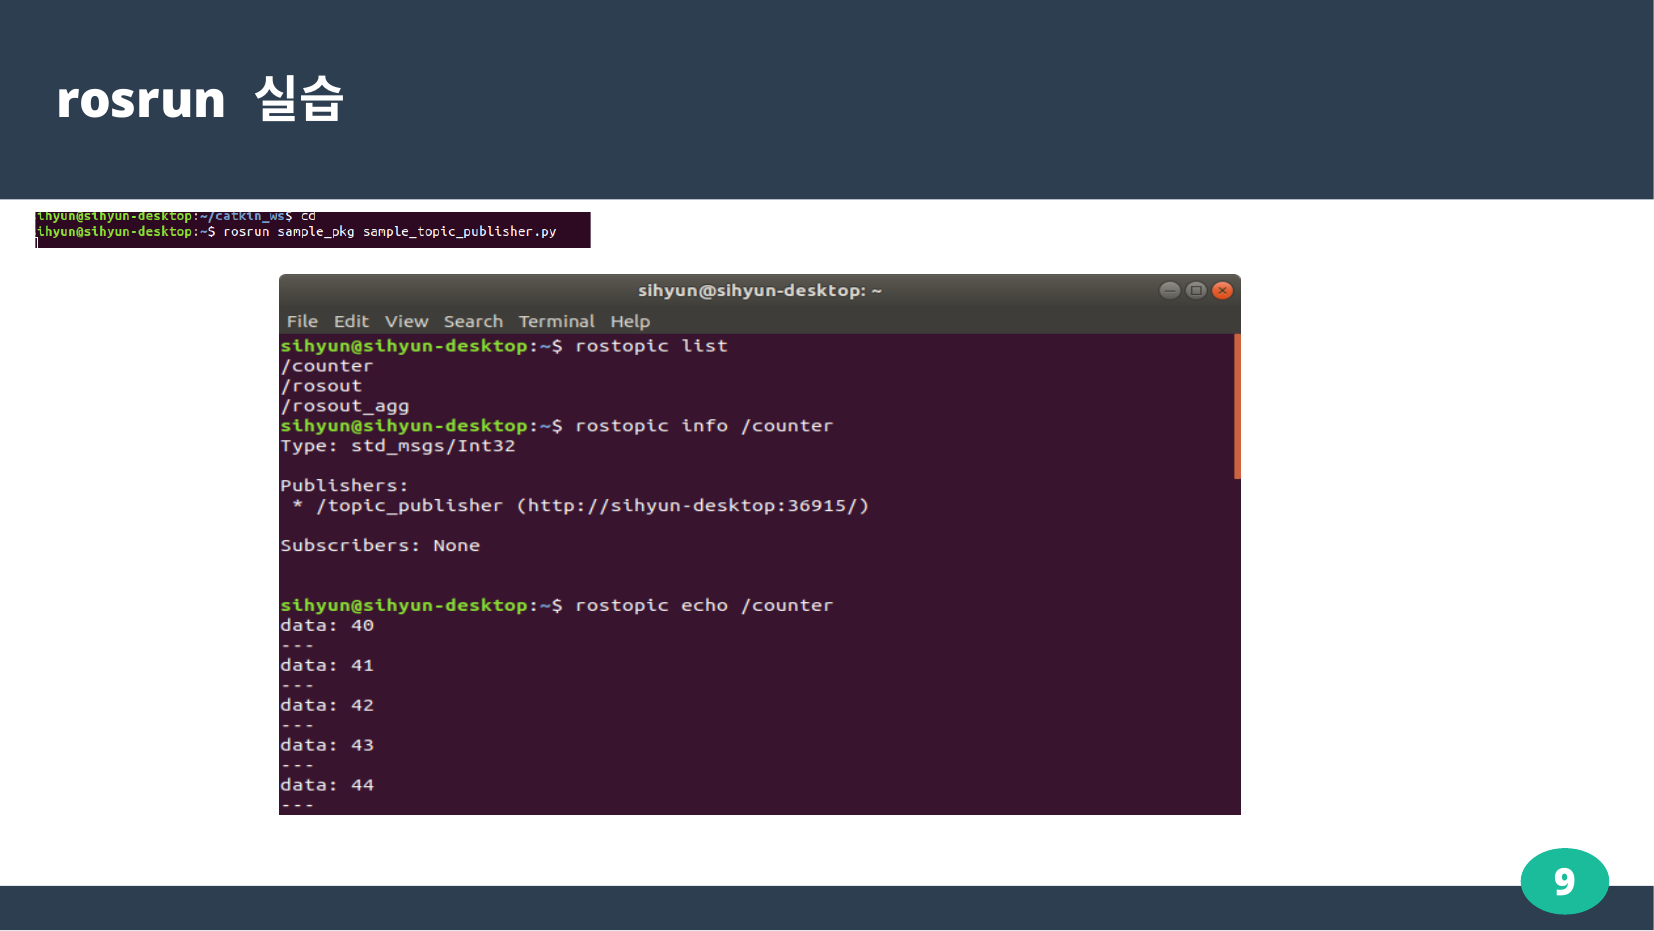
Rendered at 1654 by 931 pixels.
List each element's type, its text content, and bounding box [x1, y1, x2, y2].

picture [35, 212, 591, 248]
picture [279, 274, 1241, 815]
title rosrun 실습 [56, 37, 1593, 156]
